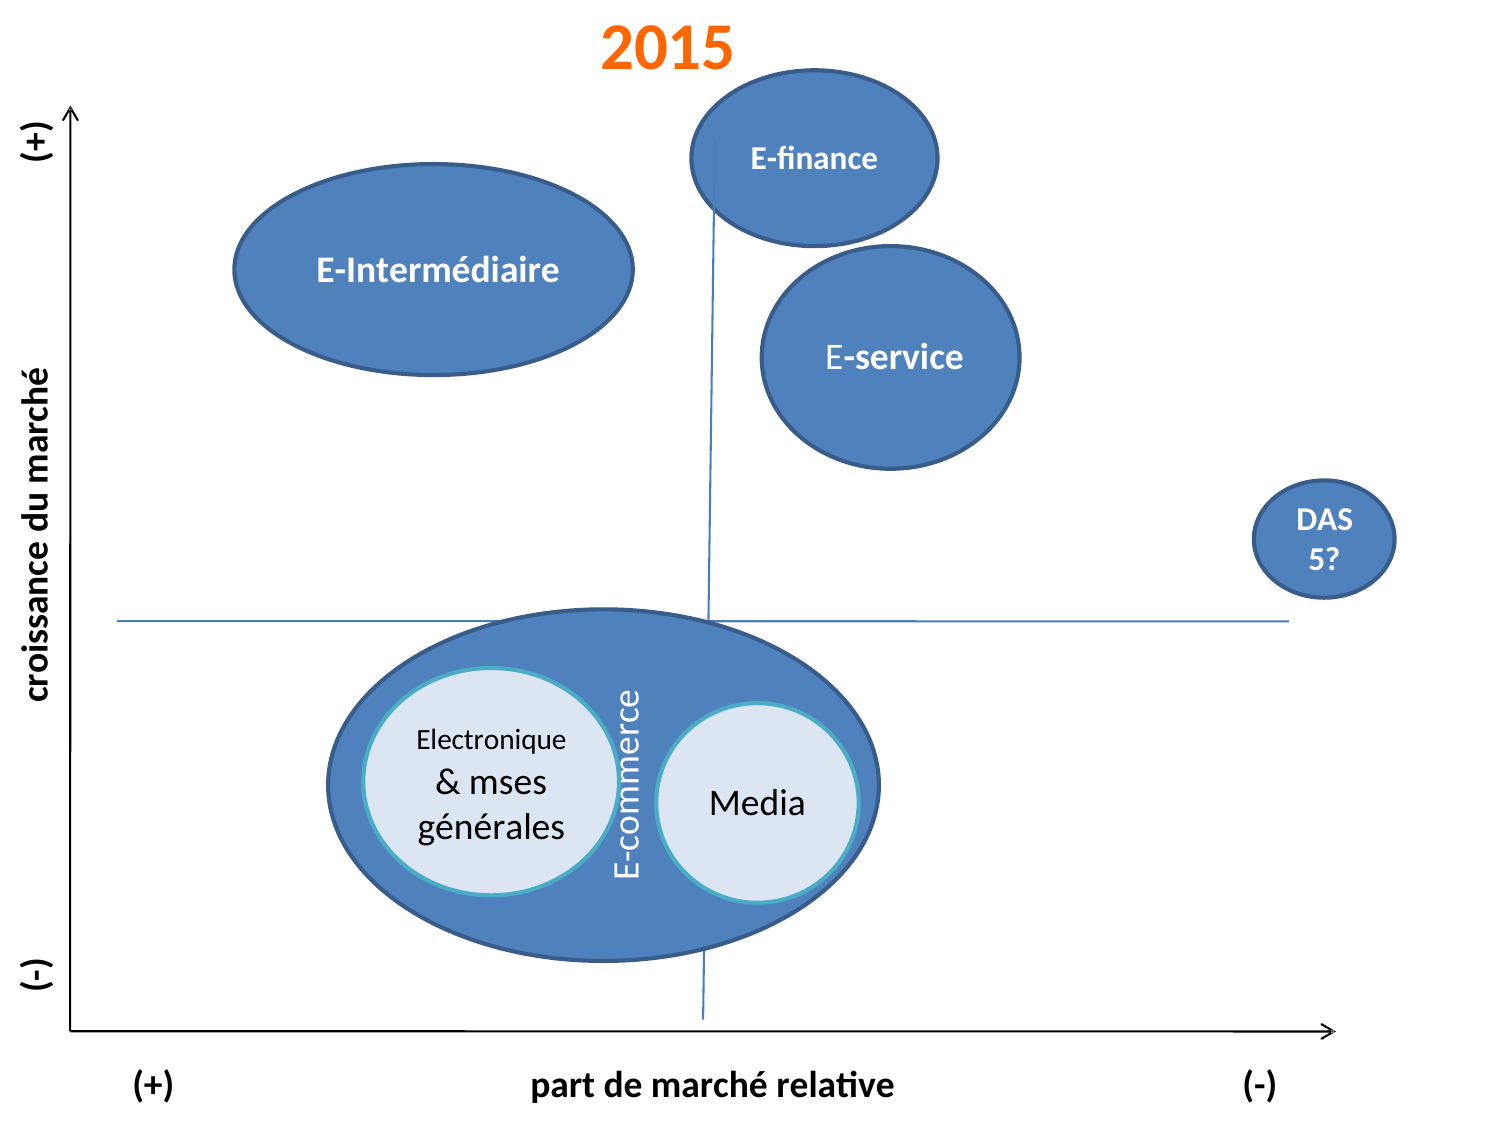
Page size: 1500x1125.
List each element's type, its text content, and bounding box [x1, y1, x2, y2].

text_box & mses [435, 766, 548, 804]
text_box DAS [1296, 505, 1361, 539]
text_box E-Intermédiaire [316, 253, 561, 292]
text_box (+) part de marché relative (-) [132, 1069, 1281, 1108]
text_box 2015 [600, 19, 736, 87]
text_box générales [417, 811, 566, 849]
text_box Media [709, 787, 807, 826]
text_box E-commerce [610, 680, 649, 881]
text_box (-) croissance du marché (+) [19, 120, 58, 994]
text_box E-service [825, 341, 965, 380]
text_box [0, 0, 1500, 1125]
text_box 5? [1308, 545, 1342, 579]
text_box Electronique [416, 727, 567, 757]
text_box E-finance [750, 144, 879, 178]
